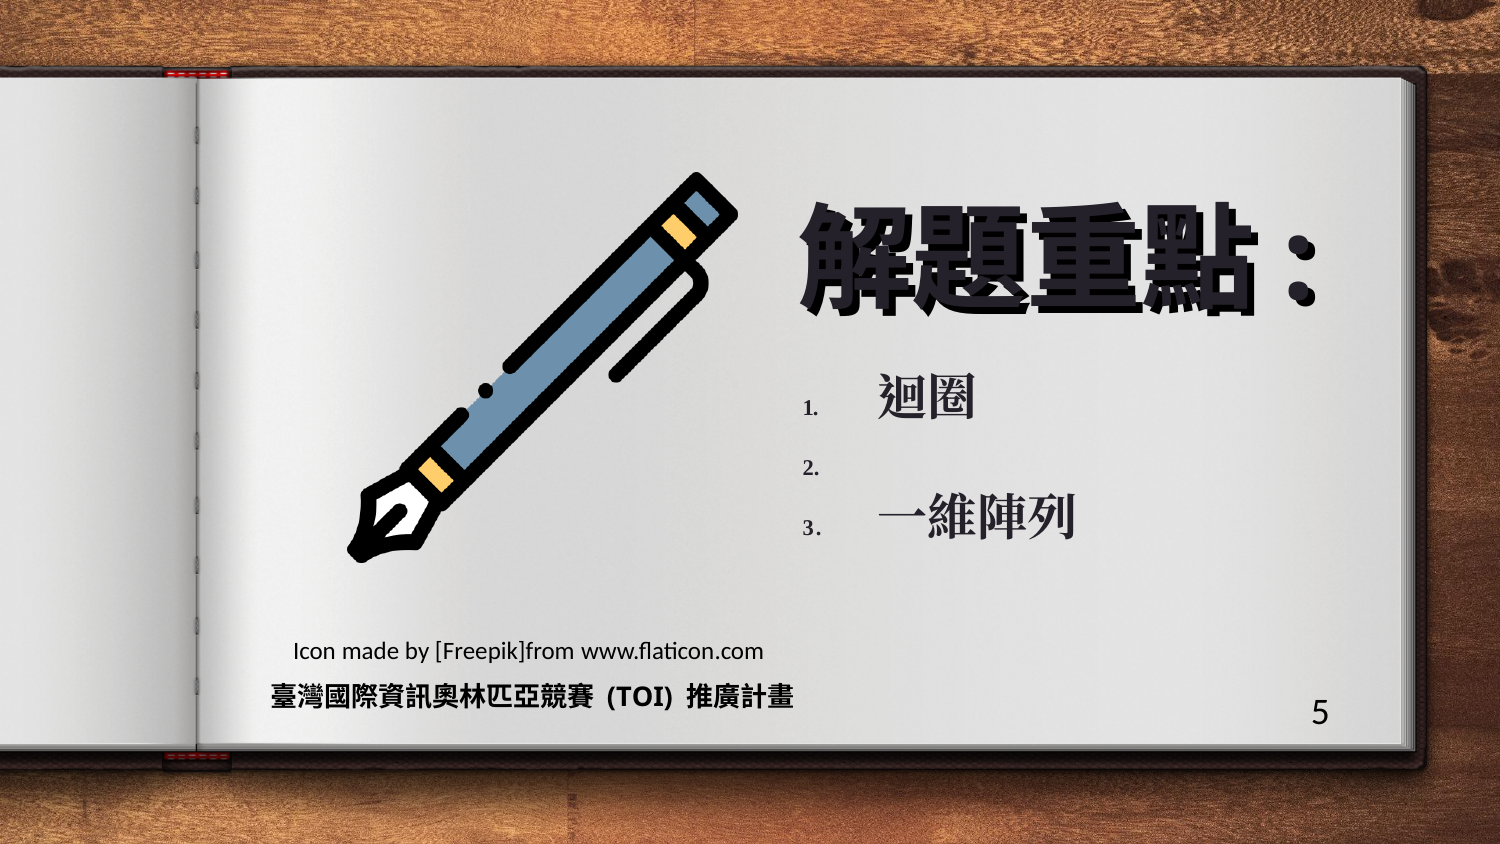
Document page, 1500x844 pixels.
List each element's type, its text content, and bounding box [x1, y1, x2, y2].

subtitle 迴圈 一維陣列 [787, 350, 1341, 673]
title 解題重點: [782, 146, 1313, 338]
text_box [1295, 672, 1386, 737]
text_box Icon made by [Freepik]from www.flaticon.com [278, 627, 802, 672]
picture [347, 172, 738, 563]
